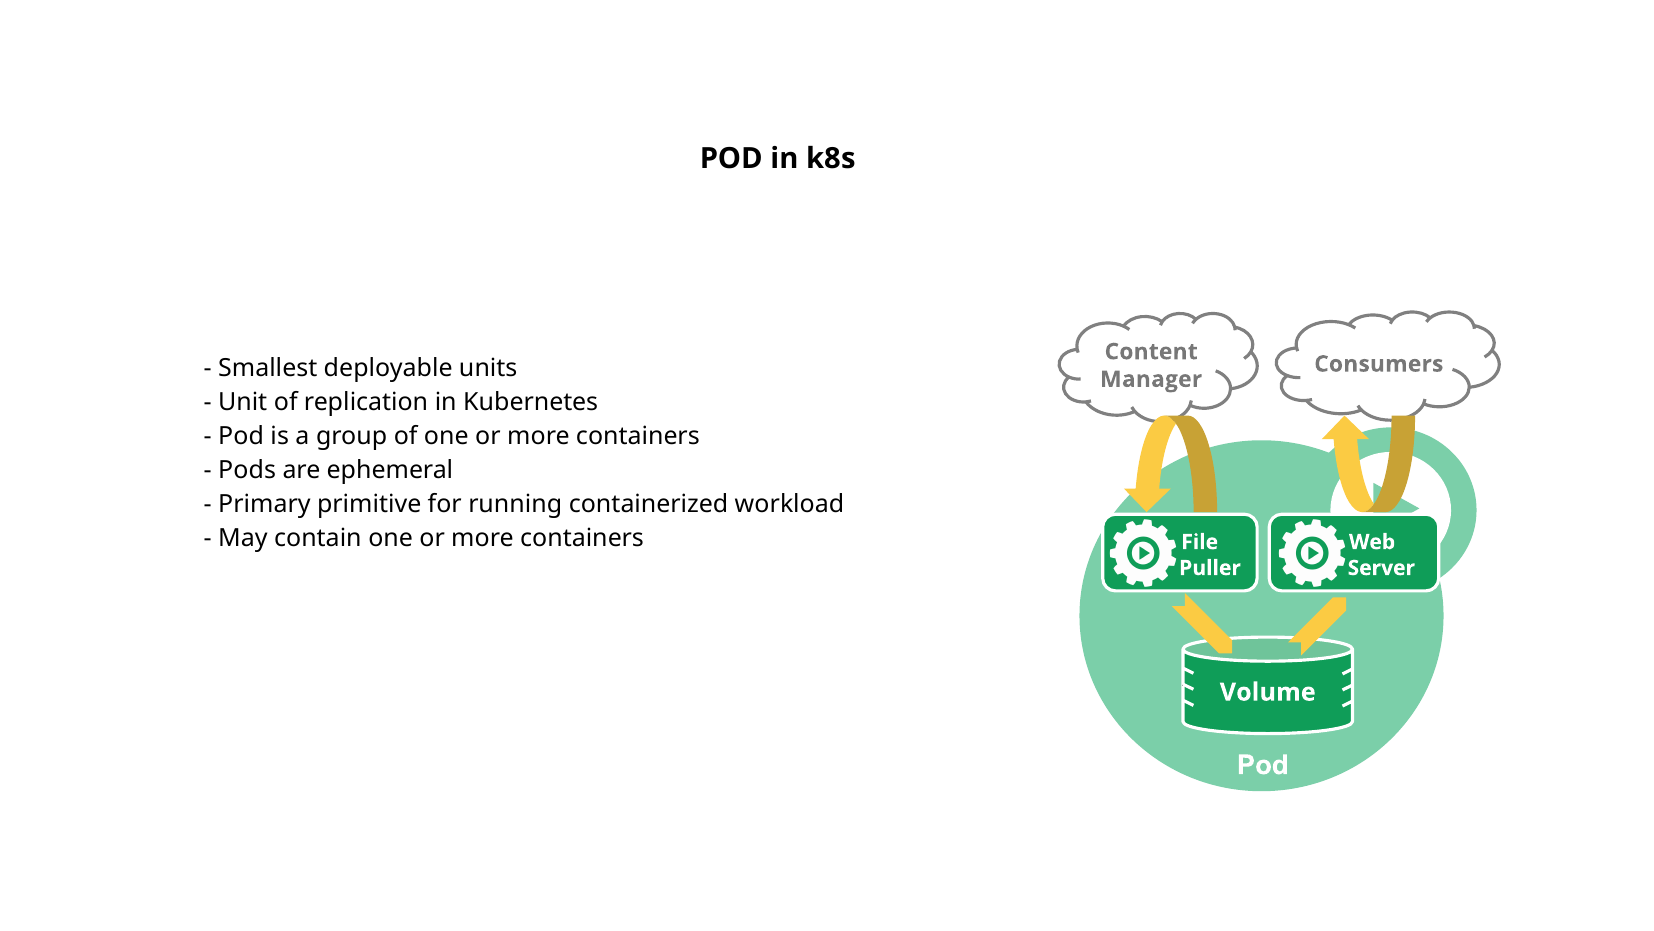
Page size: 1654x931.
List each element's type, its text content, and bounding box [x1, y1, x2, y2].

picture [1051, 307, 1508, 793]
text_box POD in k8s [685, 129, 980, 185]
text_box - Smallest deployable units - Unit of replication in Kubernetes - Pod is a group of one or more containers - Pods are ephemeral - Primary primitive for running containerized workload - May contain one or more containers [188, 342, 1004, 733]
